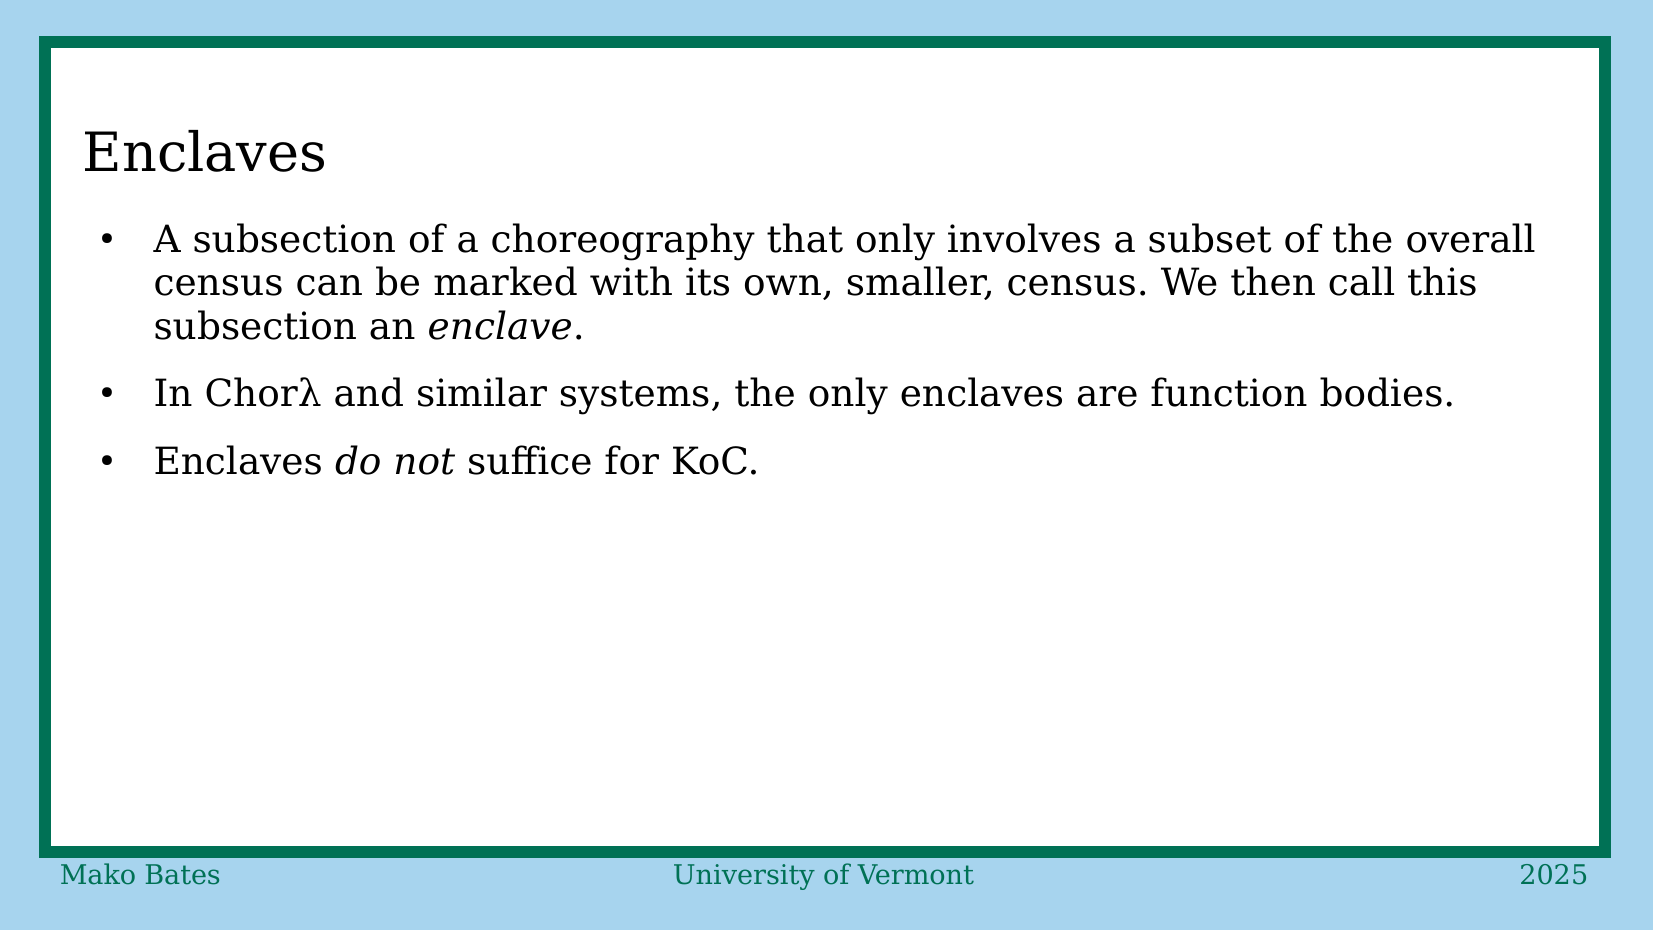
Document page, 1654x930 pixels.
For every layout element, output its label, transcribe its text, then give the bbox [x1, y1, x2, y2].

text_box [687, 864, 691, 877]
title Enclaves [82, 101, 1571, 205]
list A subsection of a choreography that only involves a subset of the overall census can be marked with its own, smaller, census. We then call this subsection an enclave. In Chorλ and similar systems, the only enclaves are function bodies. Enclaves do not suffice for KoC. [82, 217, 1571, 777]
